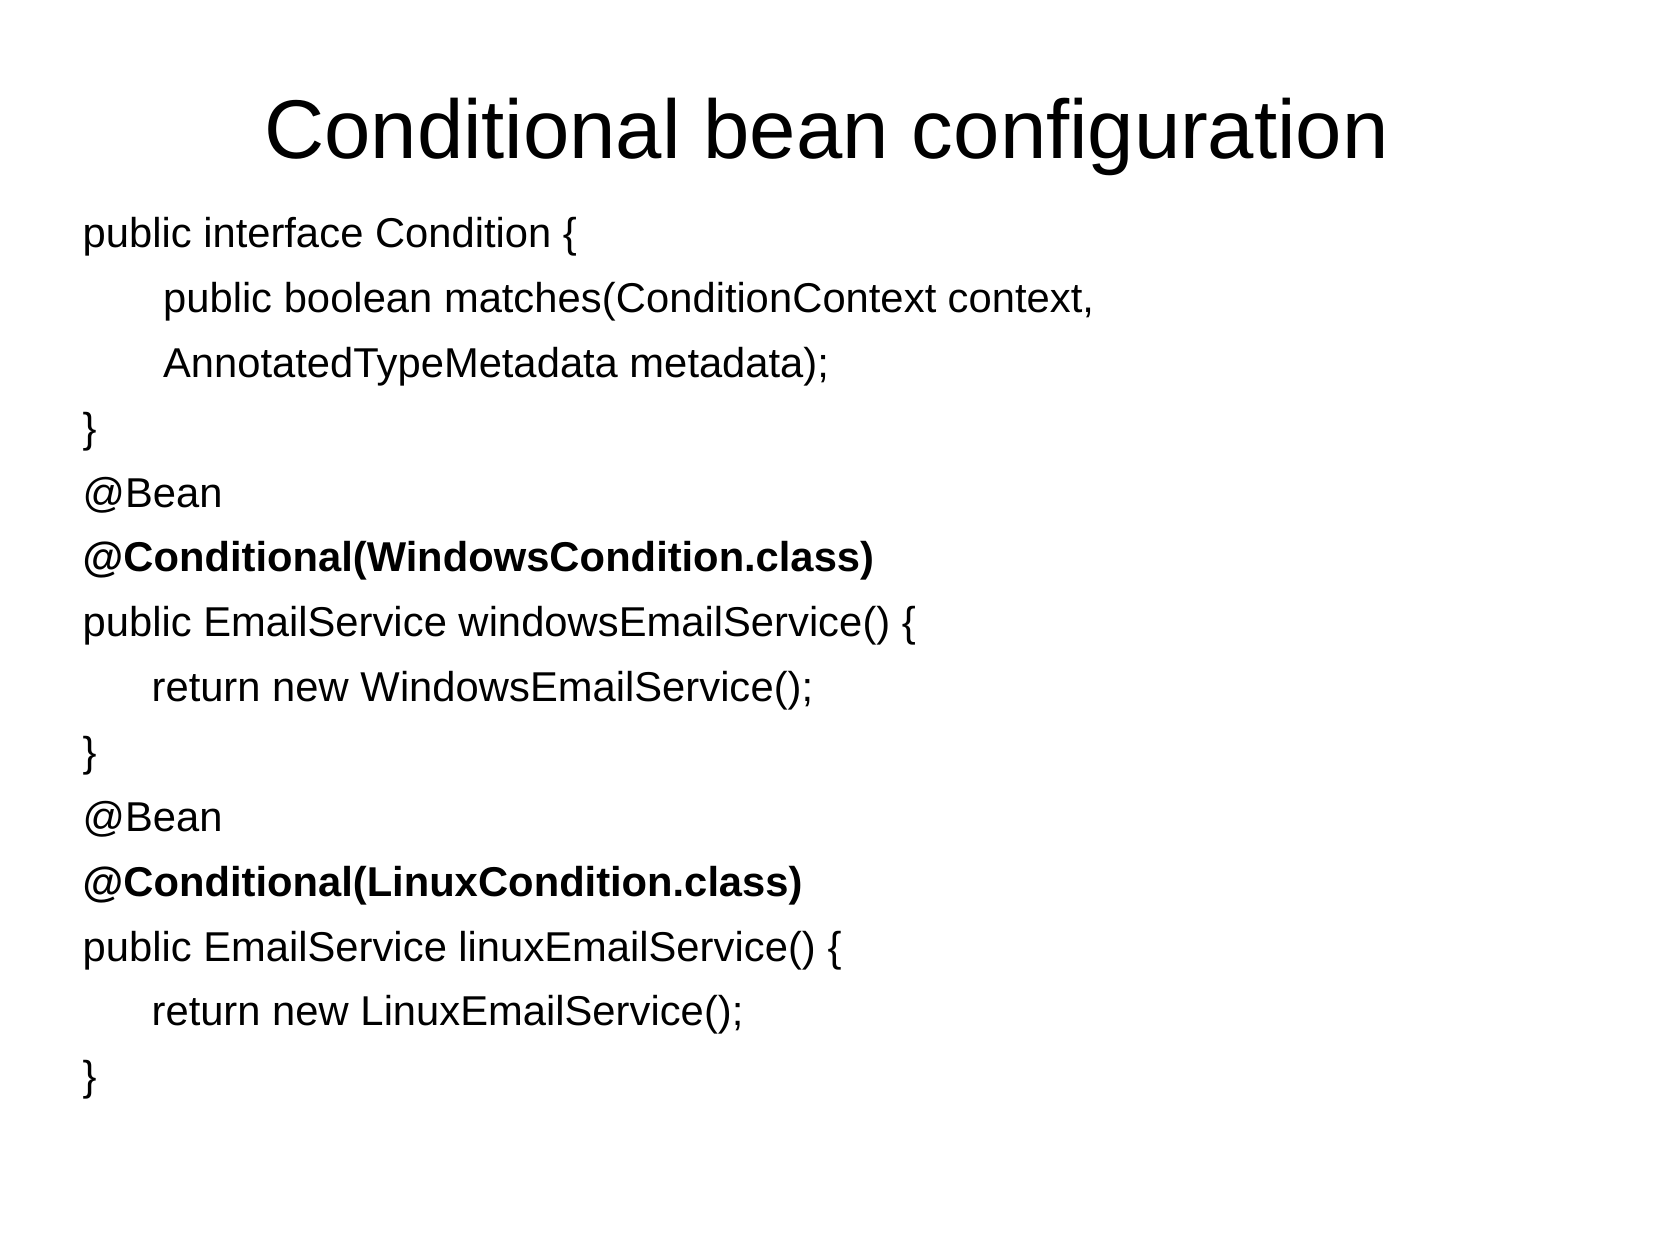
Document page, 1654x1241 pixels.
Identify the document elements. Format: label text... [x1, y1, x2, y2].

title Conditional bean configuration [82, 49, 1571, 210]
list public interface Condition { public boolean matches(ConditionContext context, AnnotatedTypeMetadata metadata); } @Bean @Conditional(WindowsCondition.class) public EmailService windowsEmailService() { return new WindowsEmailService(); } @Bean @Conditional(LinuxCondition.class) public EmailService linuxEmailService() { return new LinuxEmailService(); } [82, 210, 1571, 1201]
